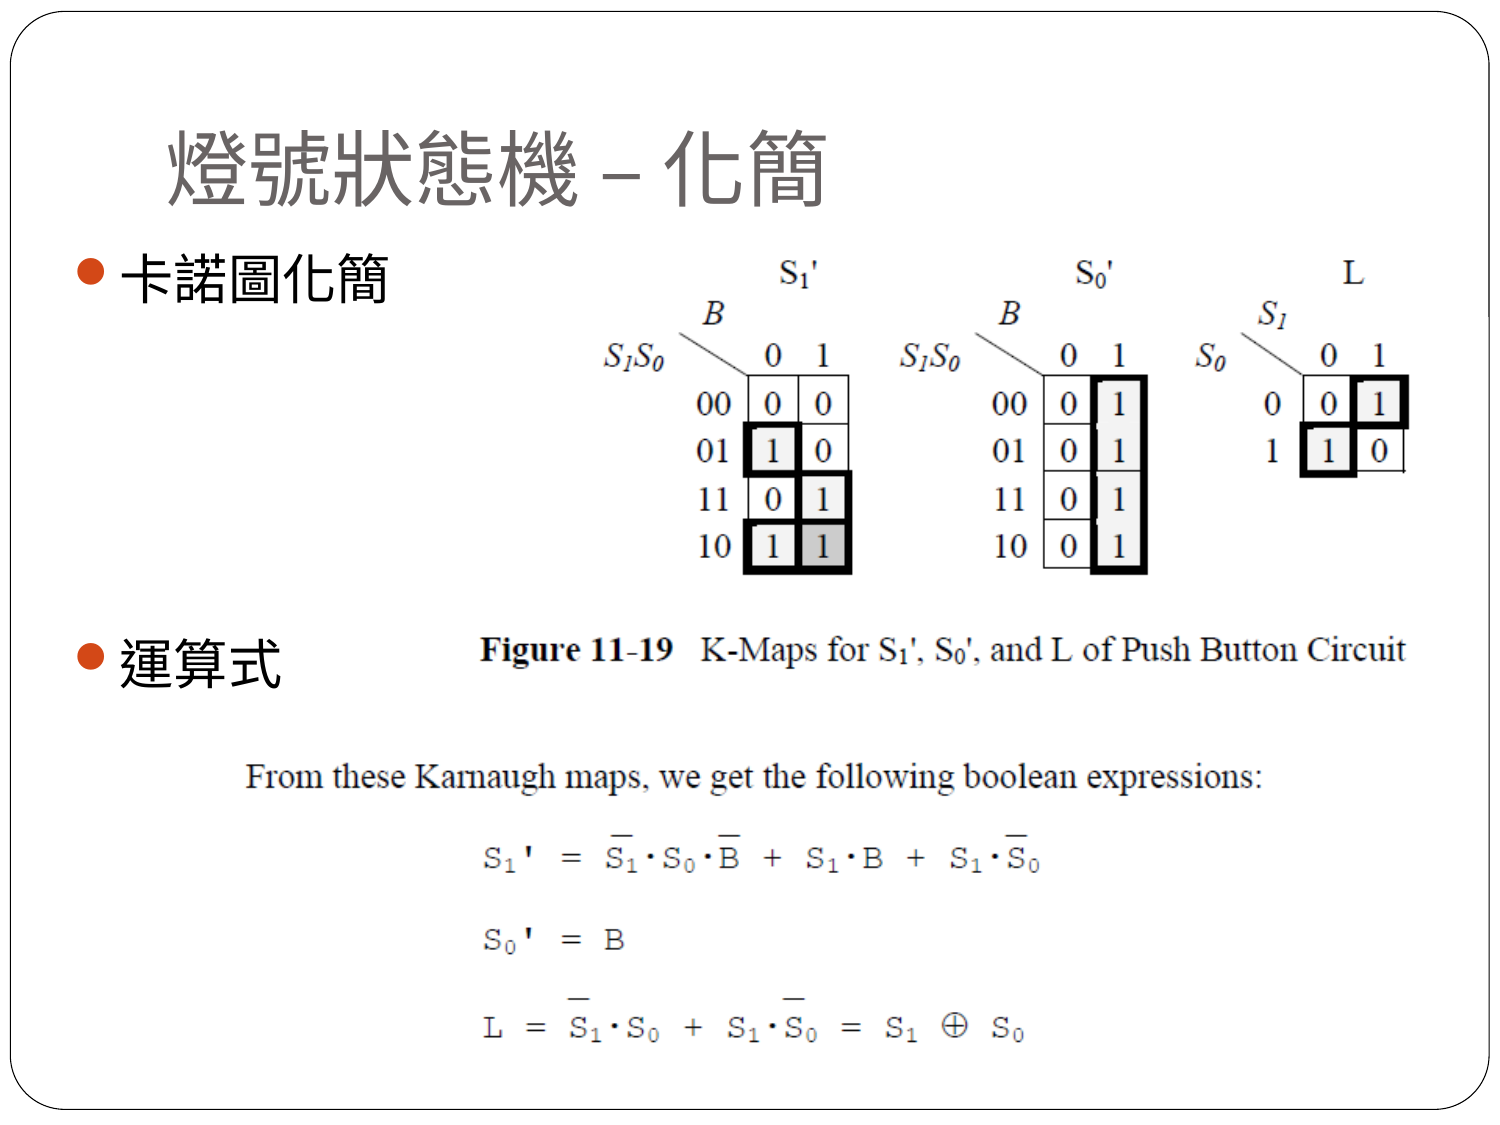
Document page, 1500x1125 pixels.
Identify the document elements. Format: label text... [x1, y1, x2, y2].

picture [234, 749, 1294, 1066]
list 卡諾圖化簡 運算式 [58, 237, 1426, 988]
title 燈號狀態機 – 化簡 [150, 44, 1426, 233]
picture [457, 234, 1464, 691]
